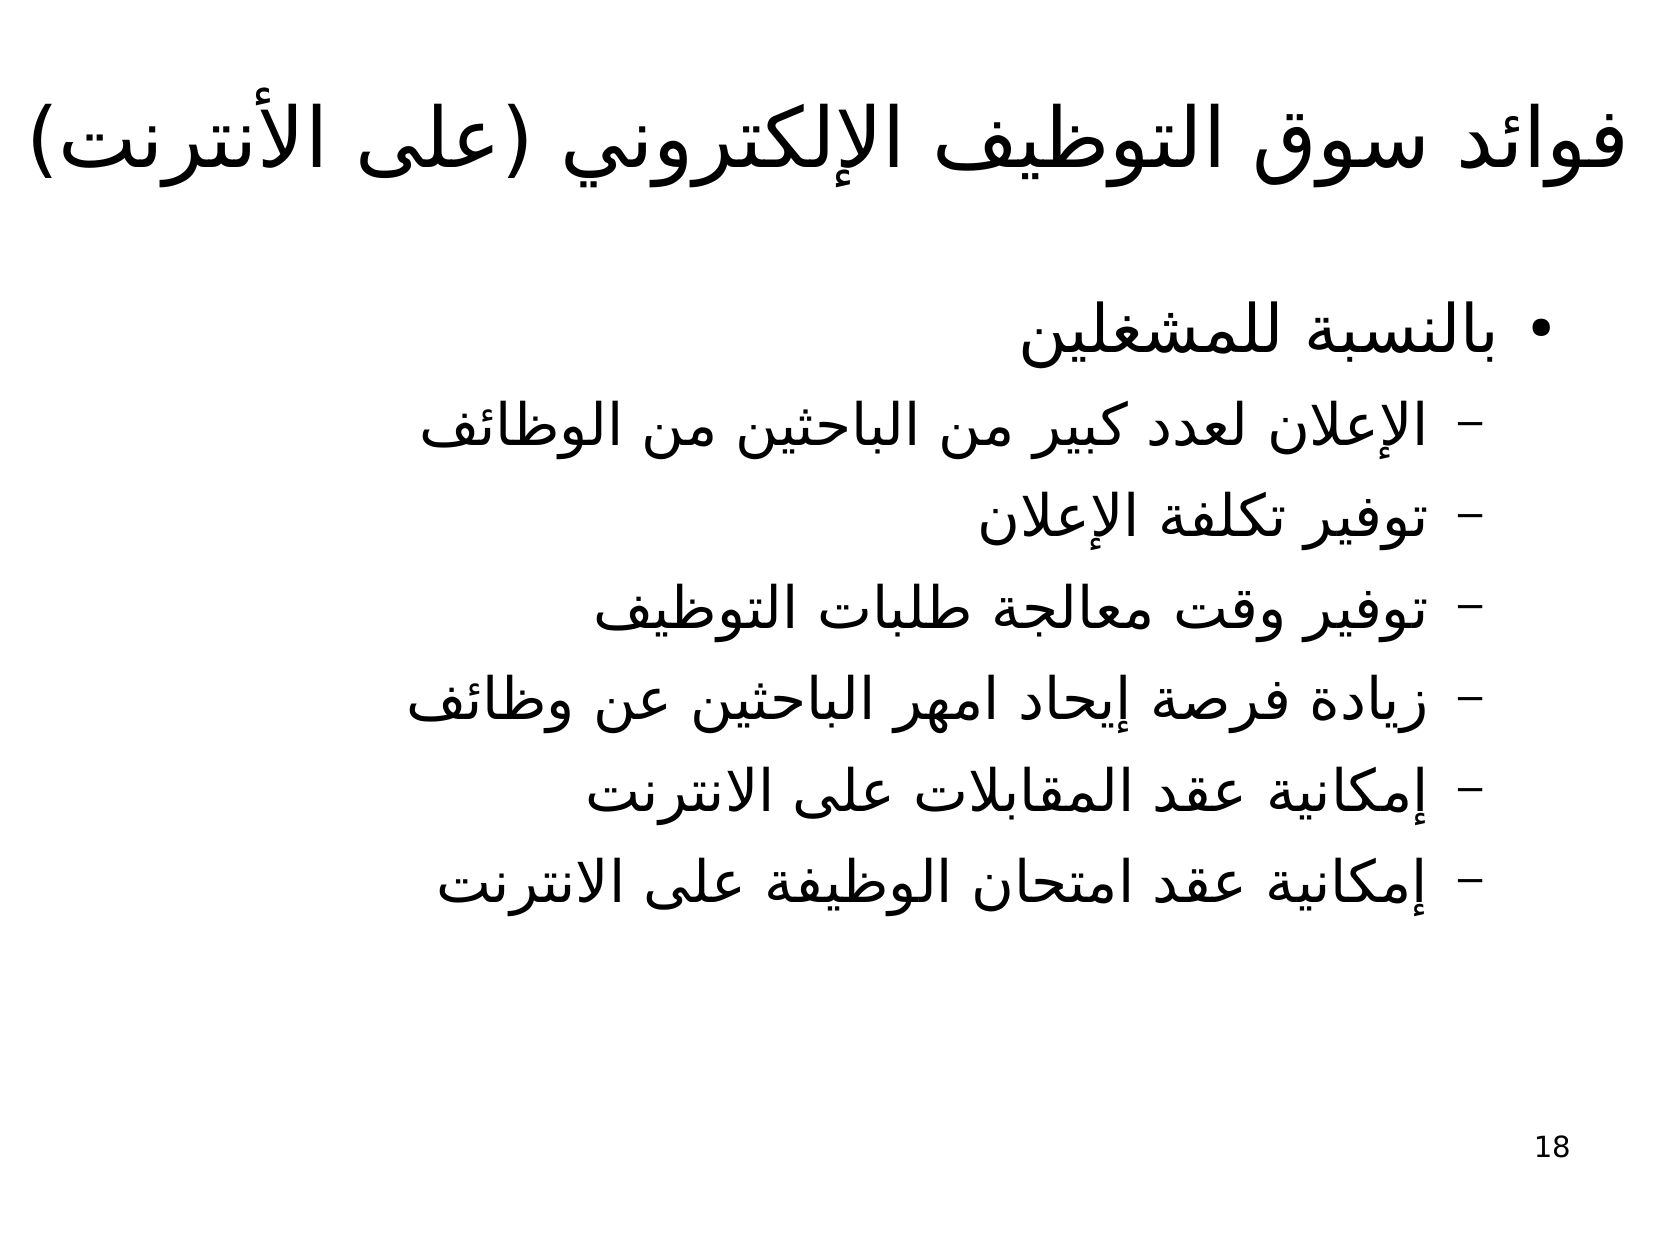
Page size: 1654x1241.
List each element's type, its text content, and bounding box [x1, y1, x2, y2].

text_box فوائد سوق التوظيف الإلكتروني (على الأنترنت) [24, 88, 1633, 189]
list بالنسبة للمشغلين الإعلان لعدد كبير من الباحثين من الوظائف توفير تكلفة الإعلان توفير وقت معالجة طلبات التوظيف زيادة فرصة إيحاد امهر الباحثين عن وظائف إمكانية عقد المقابلات على الانترنت إمكانية عقد امتحان الوظيفة على الانترنت [82, 290, 1571, 1010]
